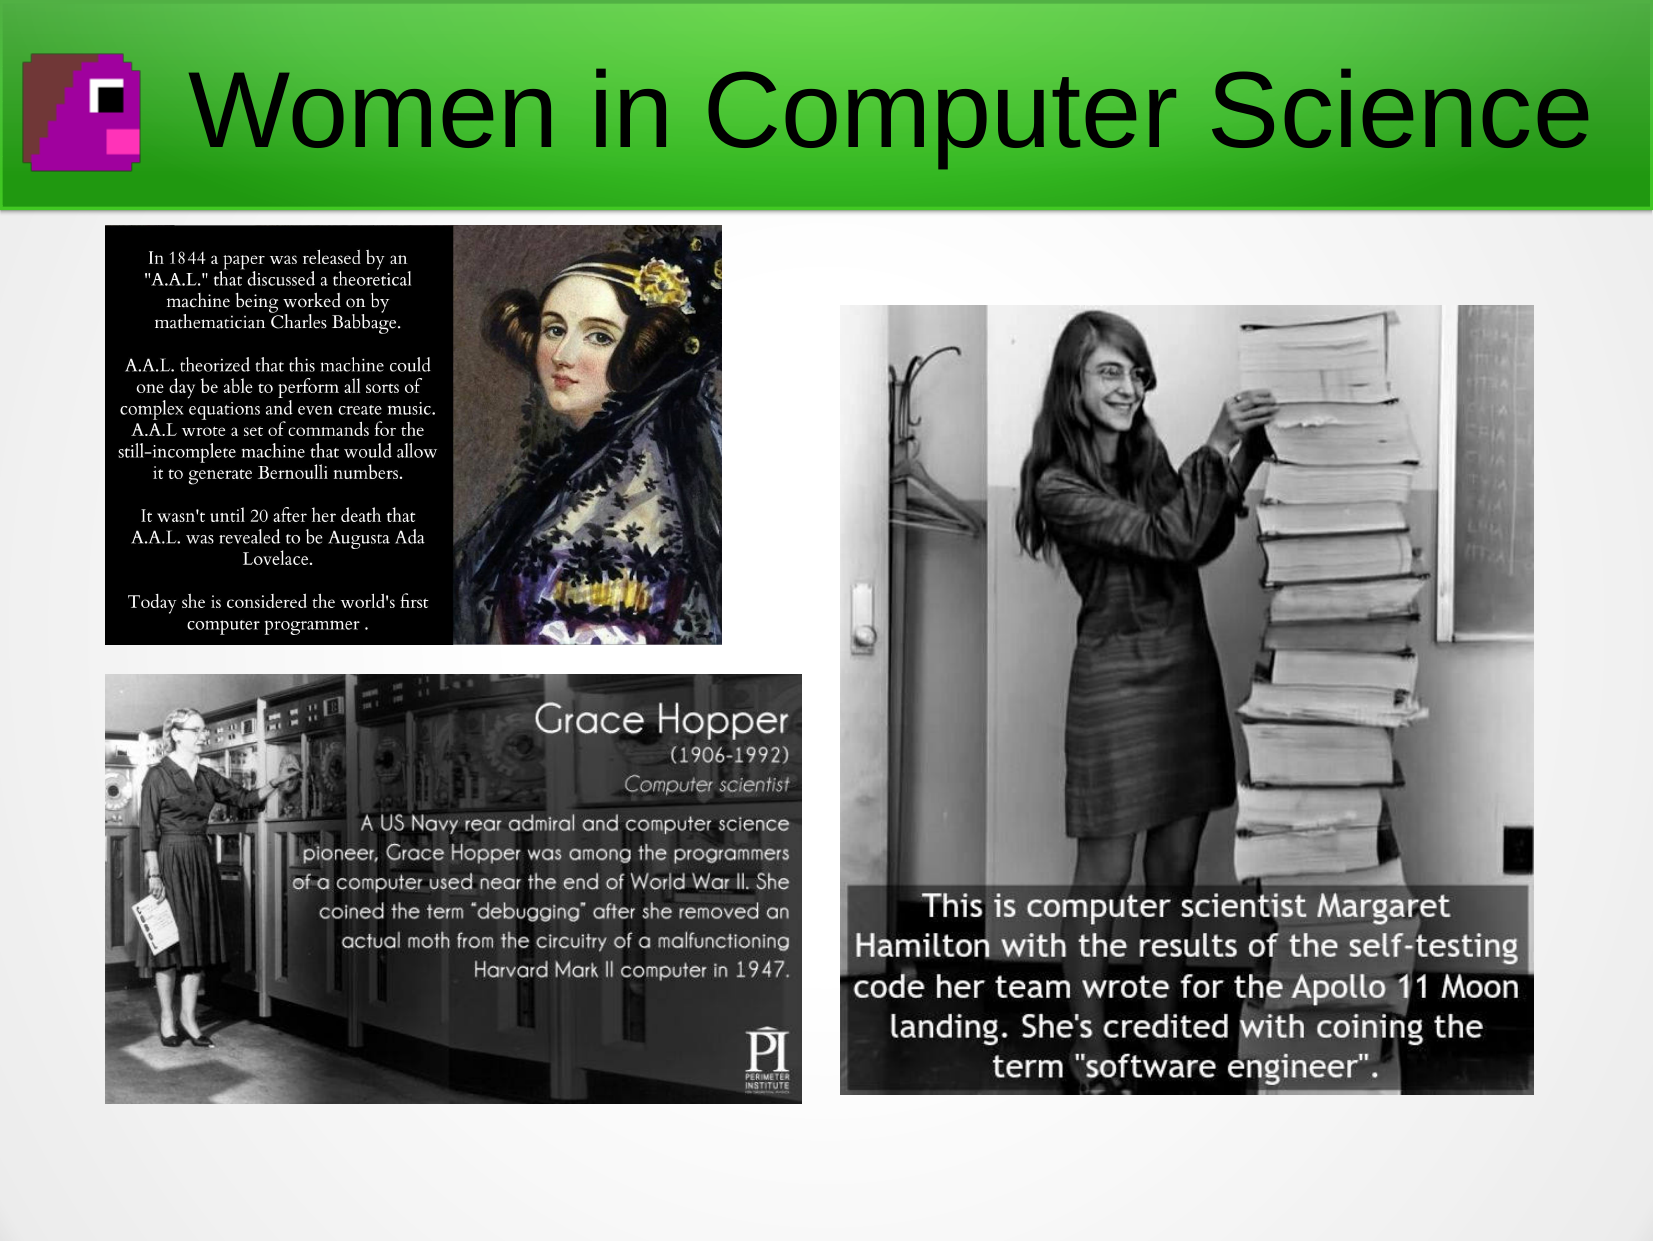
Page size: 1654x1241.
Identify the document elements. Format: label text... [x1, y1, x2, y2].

picture [105, 225, 722, 646]
title Women in Computer Science [148, 30, 1636, 190]
picture [105, 674, 802, 1104]
picture [15, 46, 148, 180]
picture [840, 305, 1534, 1096]
